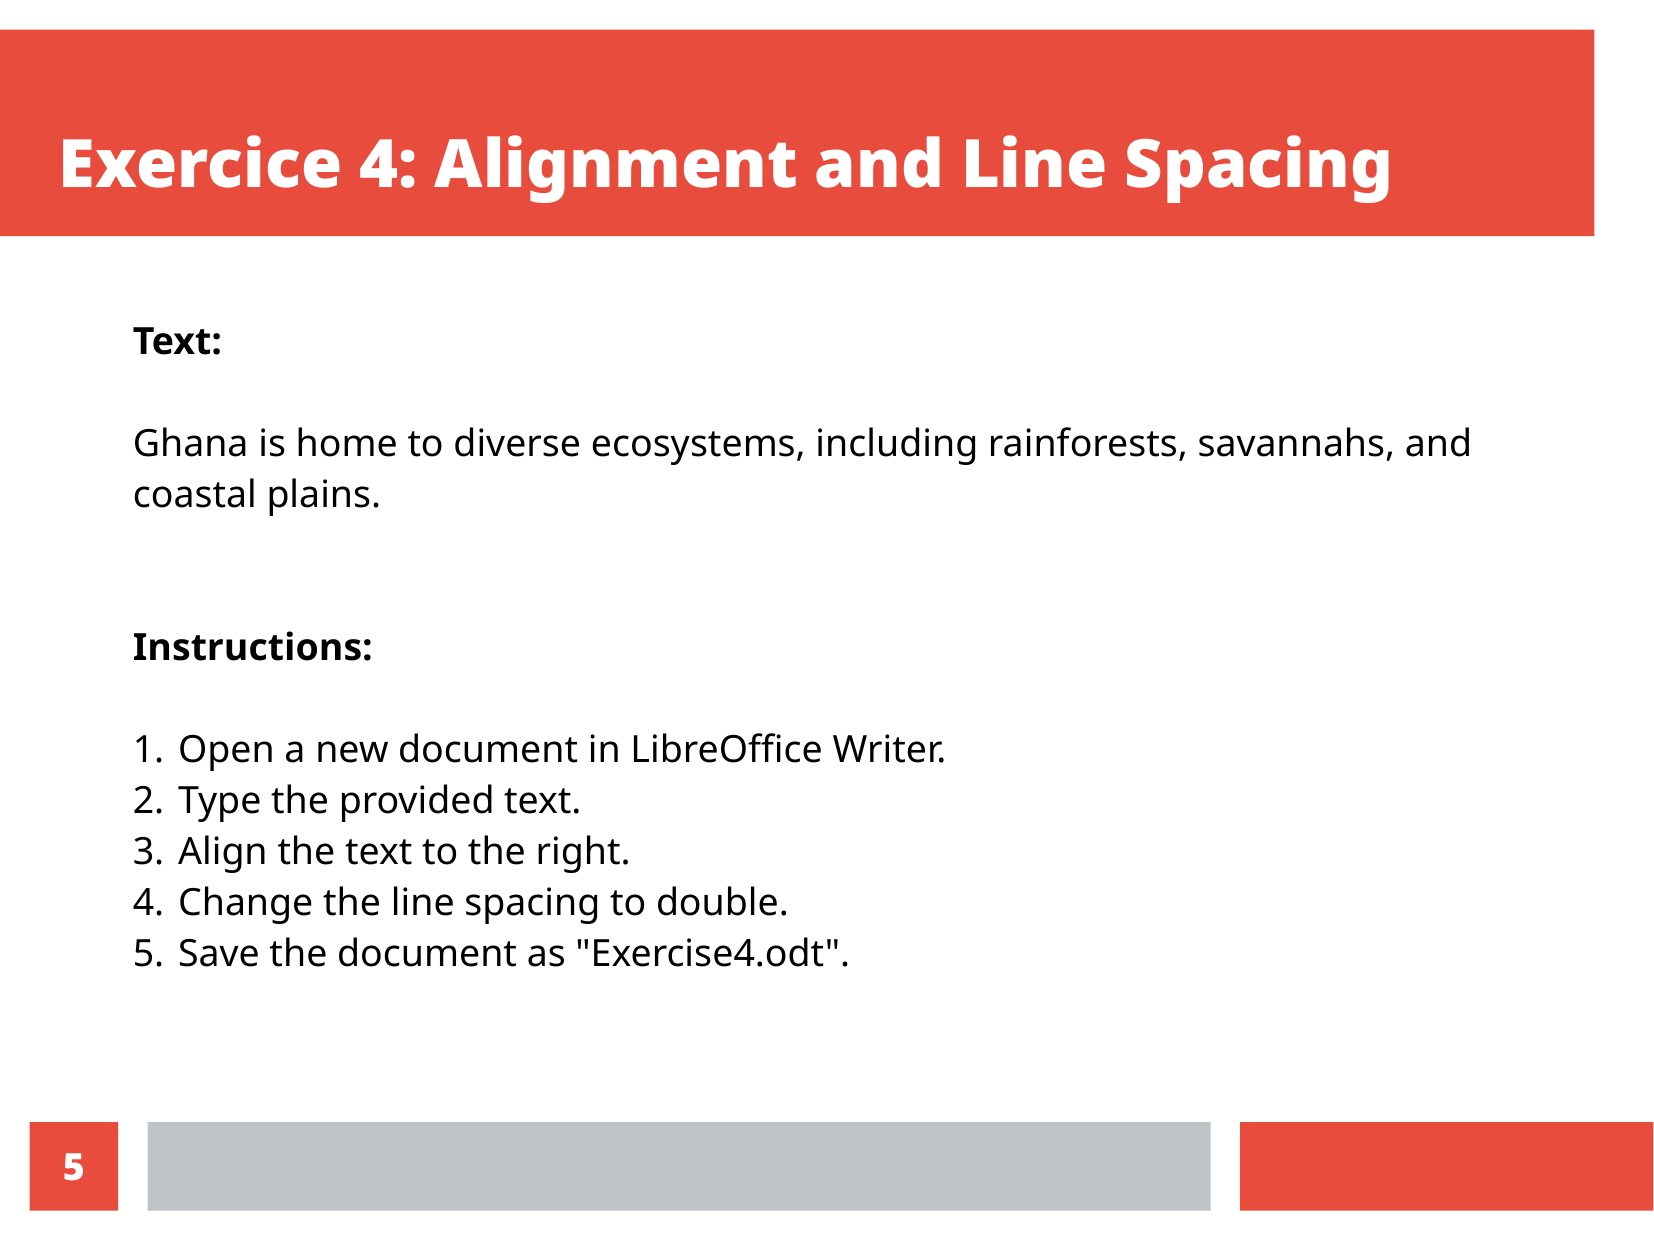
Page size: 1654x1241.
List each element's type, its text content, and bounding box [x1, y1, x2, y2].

text_box Text: Ghana is home to diverse ecosystems, including rainforests, savannahs, and coastal plains. Instructions: Open a new document in LibreOffice Writer. Type the provided text. Align the text to the right. Change the line spacing to double. Save the document as "Exercise4.odt". [118, 307, 1536, 888]
title Exercice 4: Alignment and Line Spacing [59, 59, 1595, 207]
